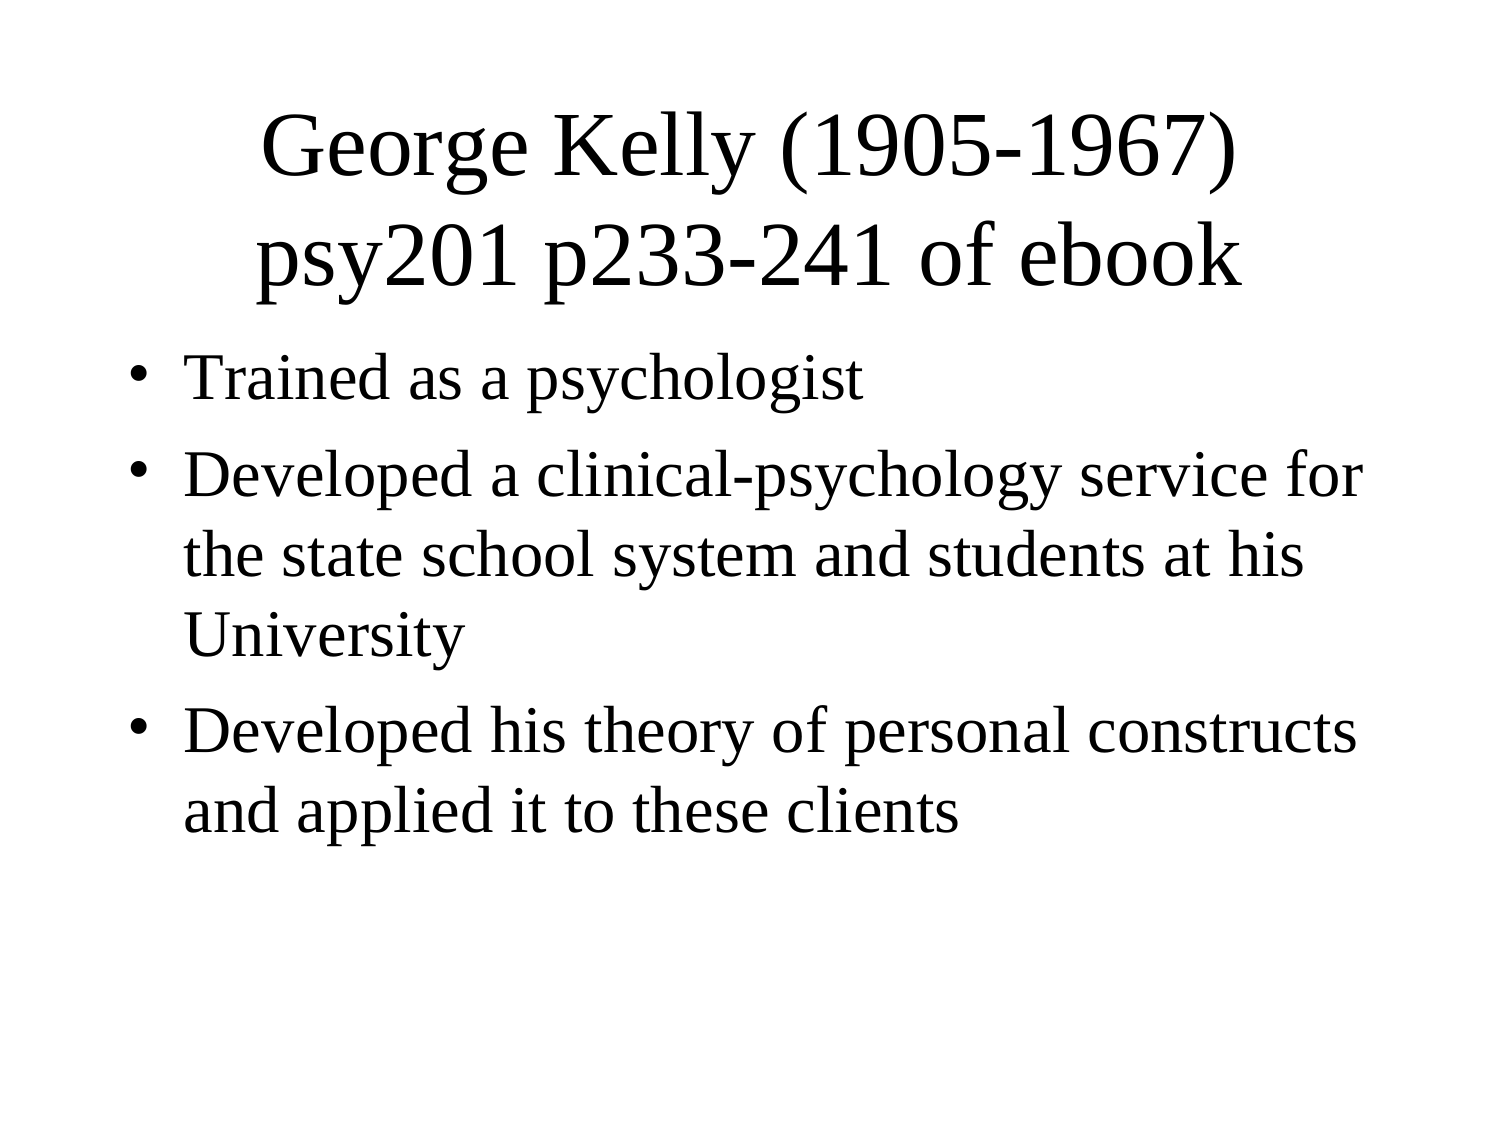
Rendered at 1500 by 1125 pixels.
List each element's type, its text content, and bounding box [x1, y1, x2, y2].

list Trained as a psychologist Developed a clinical-psychology service for the state school system and students at his University Developed his theory of personal constructs and applied it to these clients [112, 324, 1388, 1000]
title George Kelly (1905-1967) psy201 p233-241 of ebook [112, 99, 1388, 288]
